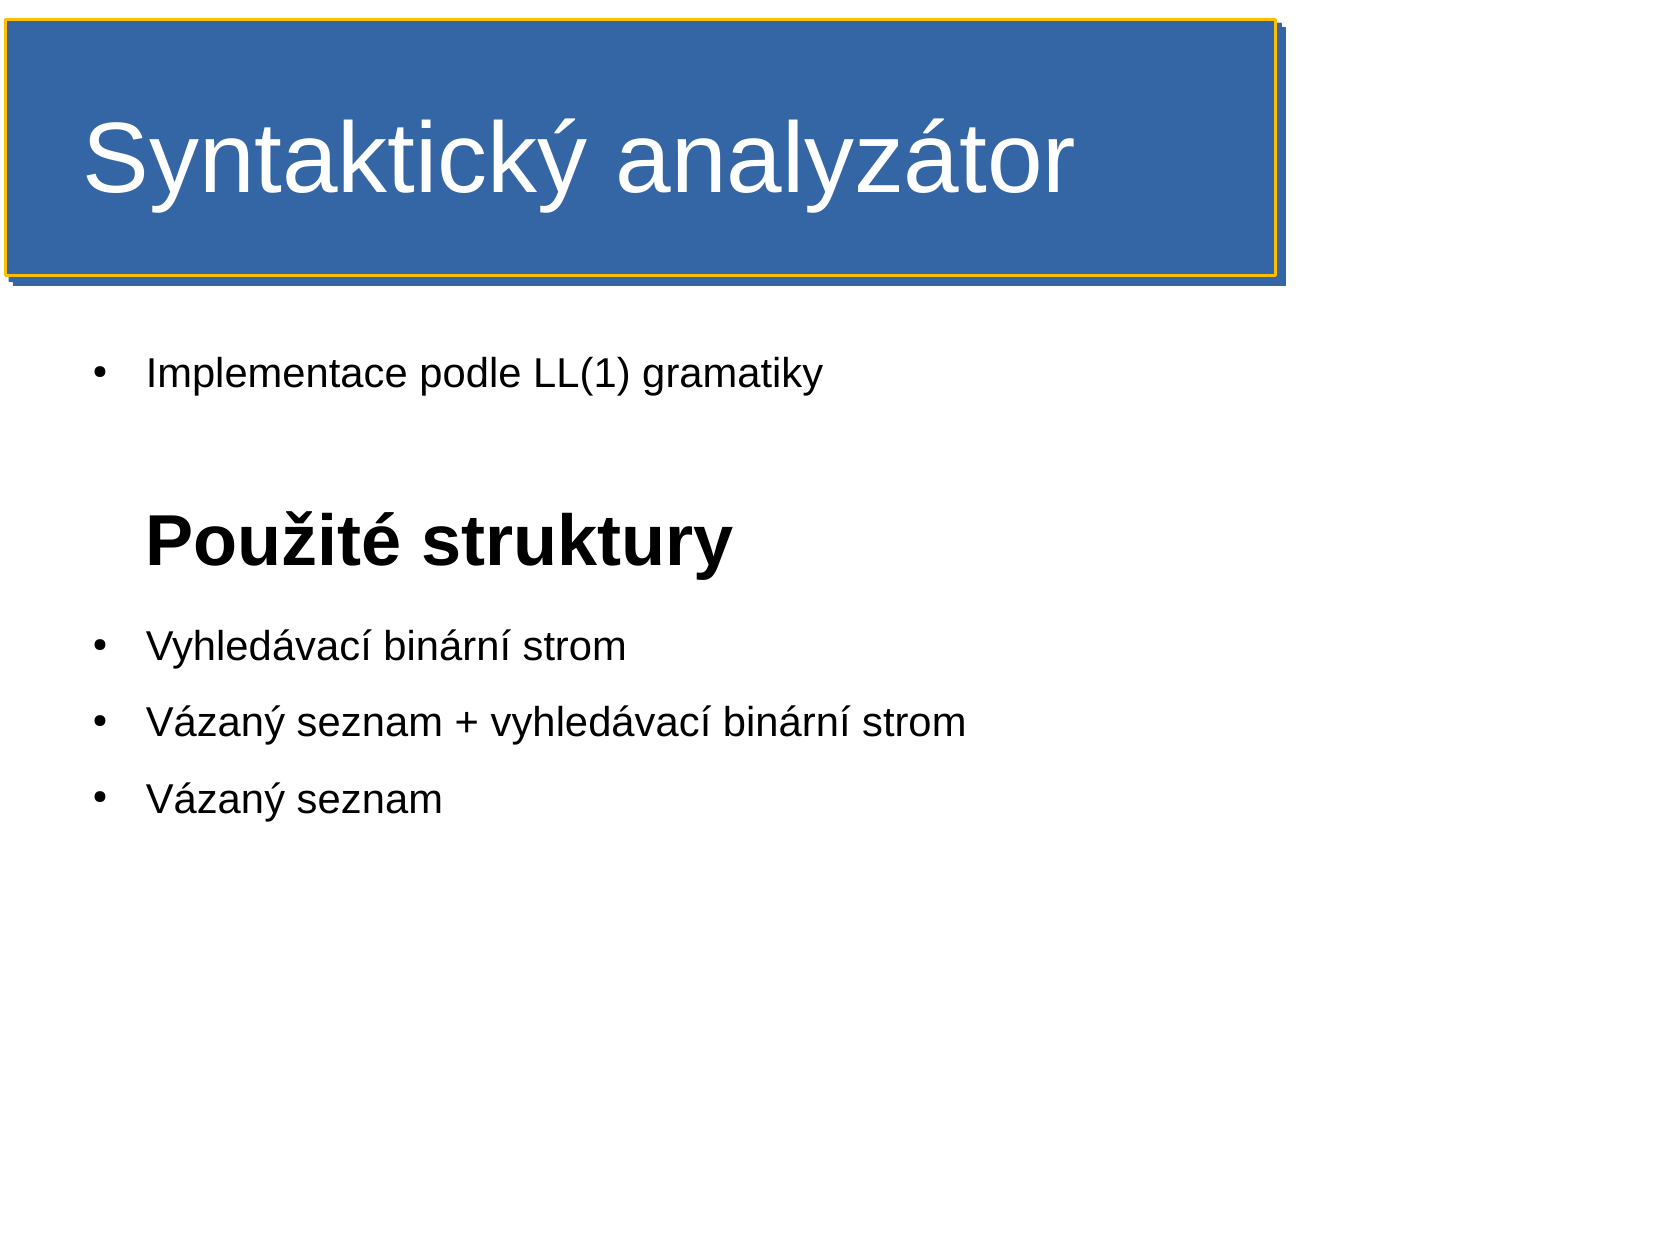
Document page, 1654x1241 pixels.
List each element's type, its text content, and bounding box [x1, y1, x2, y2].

list Implementace podle LL(1) gramatiky [74, 349, 1552, 435]
list Použité struktury Vyhledávací binární strom Vázaný seznam + vyhledávací binární strom Vázaný seznam [74, 499, 1552, 1050]
title Syntaktický analyzátor [82, 0, 1235, 349]
